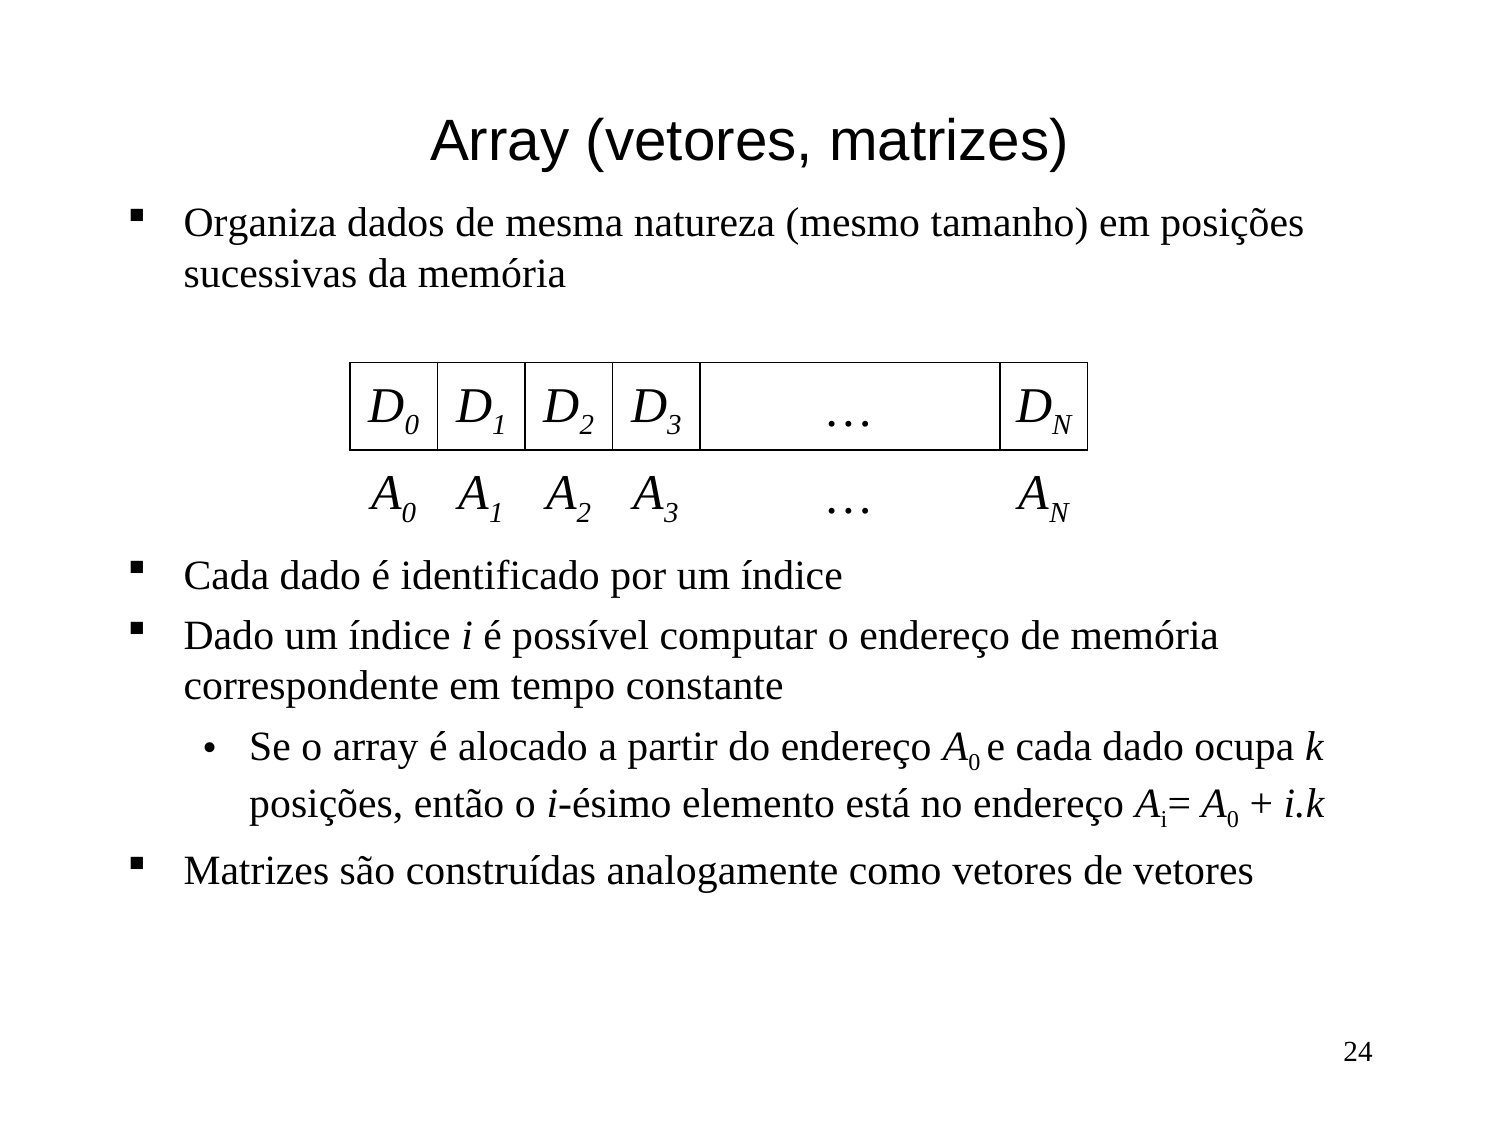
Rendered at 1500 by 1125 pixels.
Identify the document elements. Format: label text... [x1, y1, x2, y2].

text_box … [700, 362, 999, 450]
text_box D3 [612, 362, 700, 450]
text_box … [700, 450, 999, 538]
text_box A3 [612, 450, 700, 538]
text_box A2 [525, 450, 612, 538]
title Array (vetores, matrizes) [112, 99, 1388, 175]
text_box D0 [350, 362, 437, 450]
text_box D1 [437, 362, 525, 450]
text_box A0 [350, 450, 437, 538]
text_box DN [999, 362, 1088, 450]
text_box A1 [437, 450, 525, 538]
text_box D2 [525, 362, 612, 450]
list Organiza dados de mesma natureza (mesmo tamanho) em posições sucessivas da memória Cada dado é identificado por um índice Dado um índice i é possível computar o endereço de memória correspondente em tempo constante Se o array é alocado a partir do endereço A0 e cada dado ocupa k posições, então o i-ésimo elemento está no endereço Ai= A0 + i.k Matrizes são construídas analogamente como vetores de vetores [112, 187, 1388, 1000]
text_box AN [999, 450, 1088, 538]
